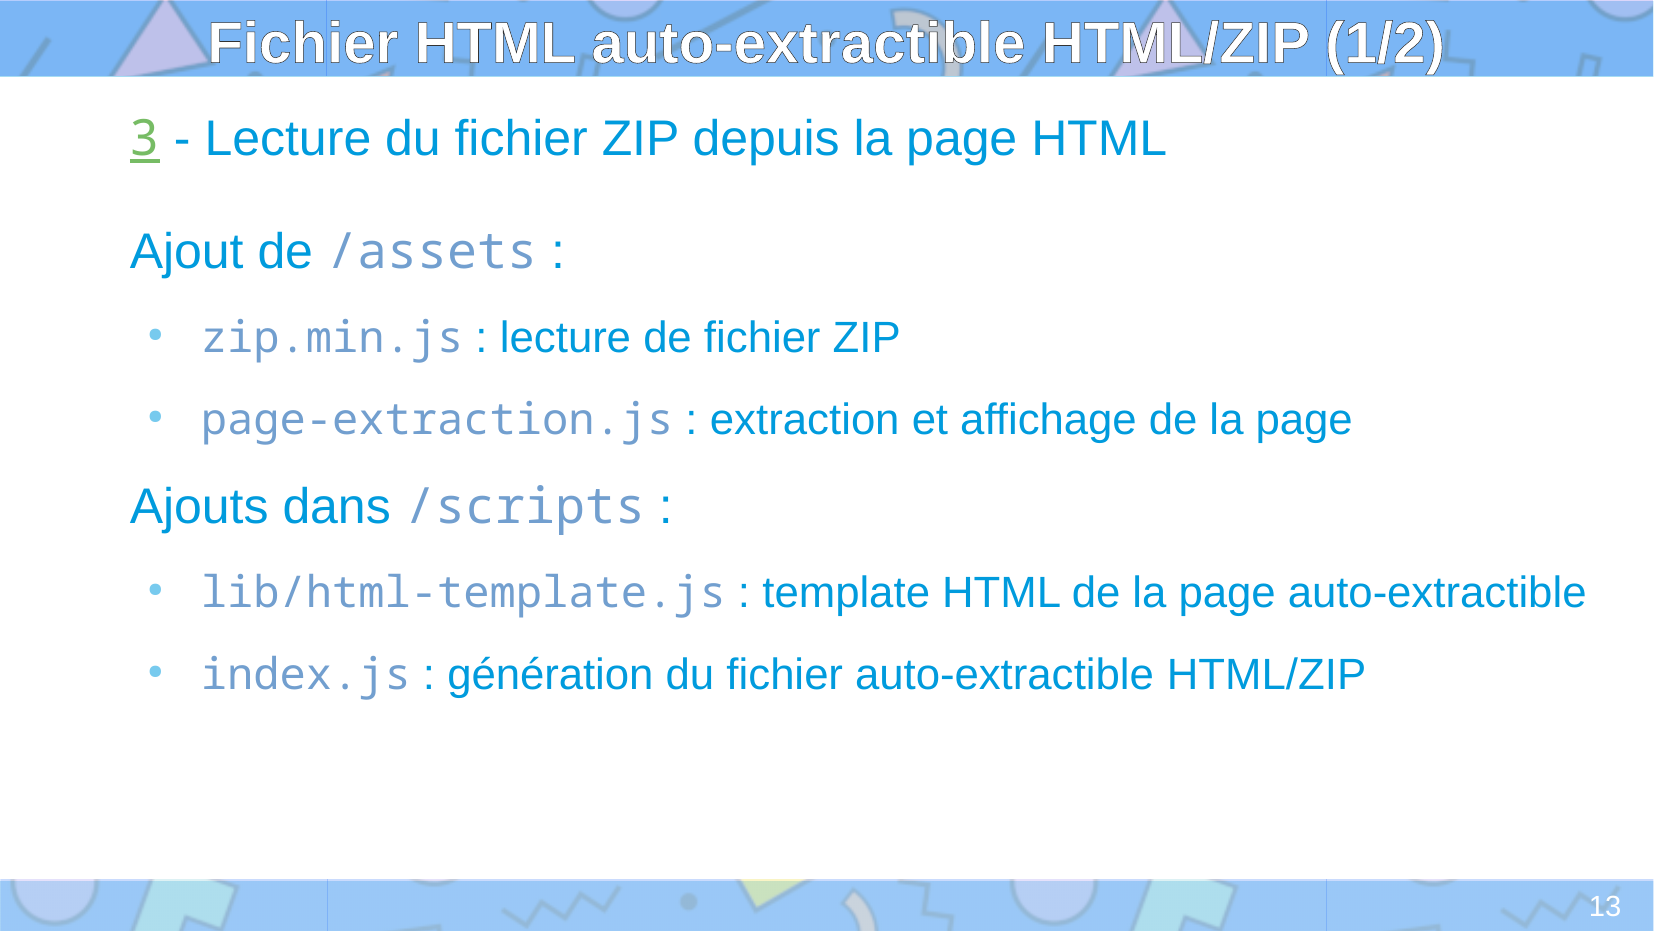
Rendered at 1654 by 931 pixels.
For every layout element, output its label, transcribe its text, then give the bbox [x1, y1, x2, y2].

picture [0, 879, 1654, 931]
list 3️ - Lecture du fichier ZIP depuis la page HTML Ajout de /assets : zip.min.js : lecture de fichier ZIP page-extraction.js : extraction et affichage de la page Ajouts dans /scripts : lib/html-template.js : template HTML de la page auto-extractible index.js : génération du fichier auto-extractible HTML/ZIP [59, 101, 1595, 863]
title Fichier HTML auto-extractible HTML/ZIP (1/2) [59, 3, 1595, 82]
picture [0, 0, 1654, 76]
